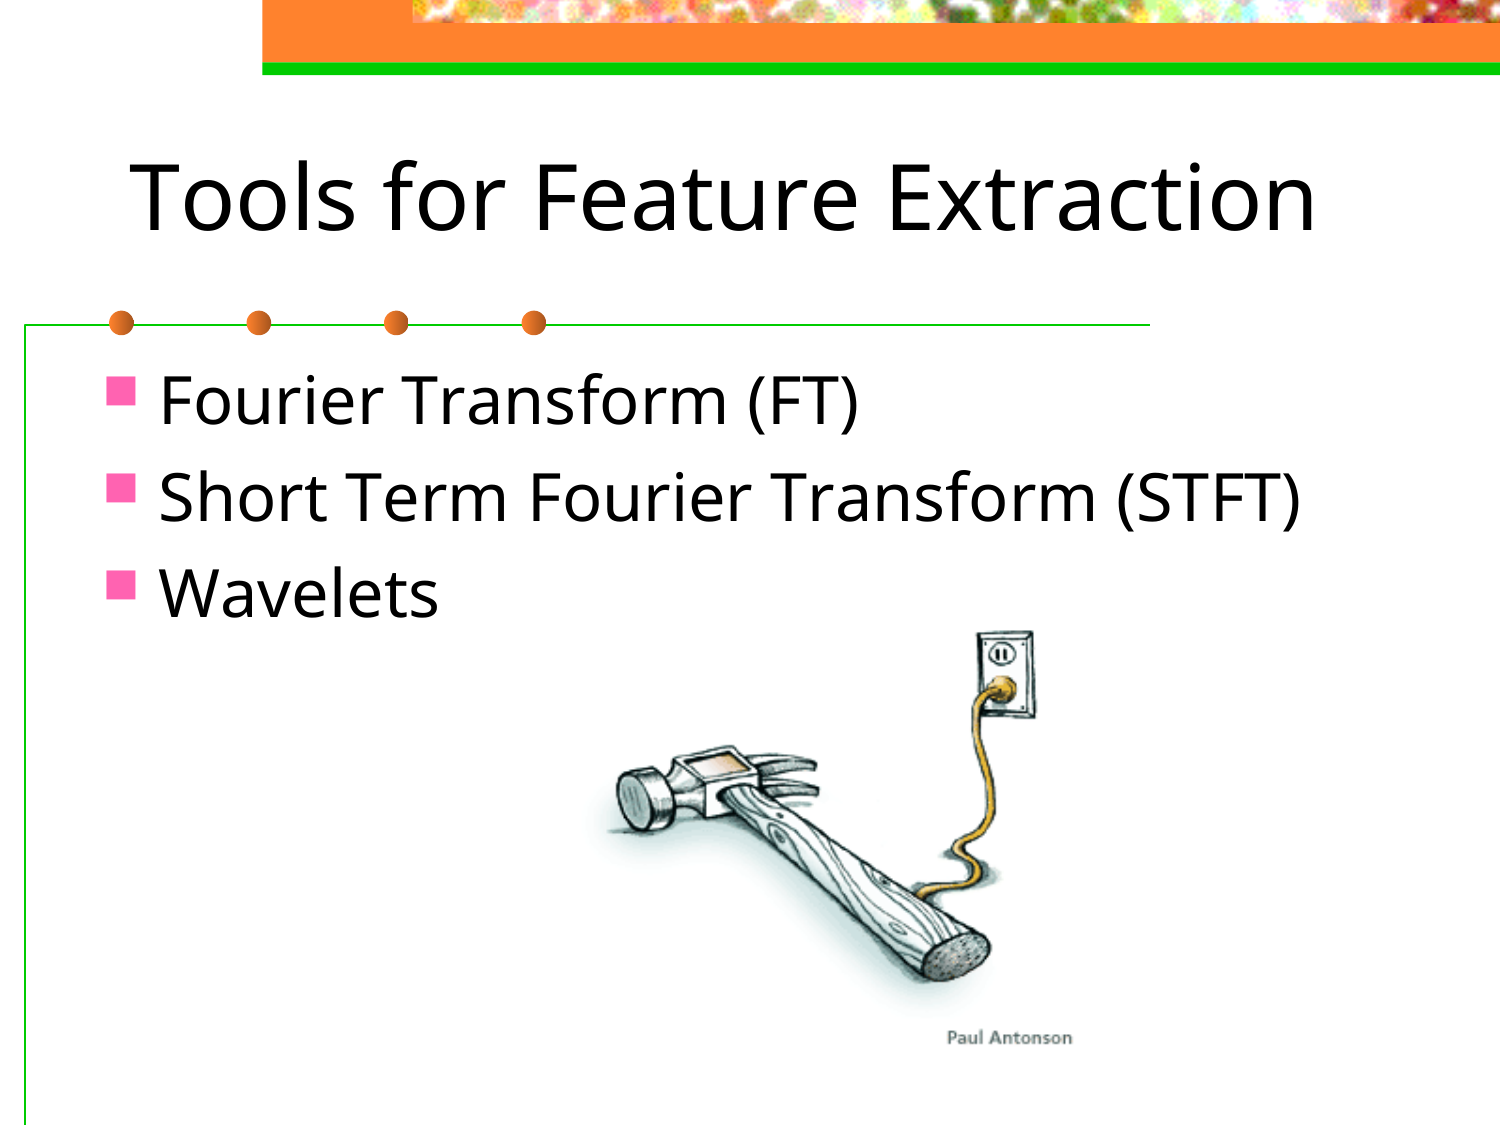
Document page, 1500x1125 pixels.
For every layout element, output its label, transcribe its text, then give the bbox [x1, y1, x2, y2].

picture [562, 599, 1079, 1051]
list Fourier Transform (FT) Short Term Fourier Transform (STFT) Wavelets [87, 350, 1363, 651]
picture [412, 0, 1500, 23]
title Tools for Feature Extraction [87, 99, 1363, 288]
